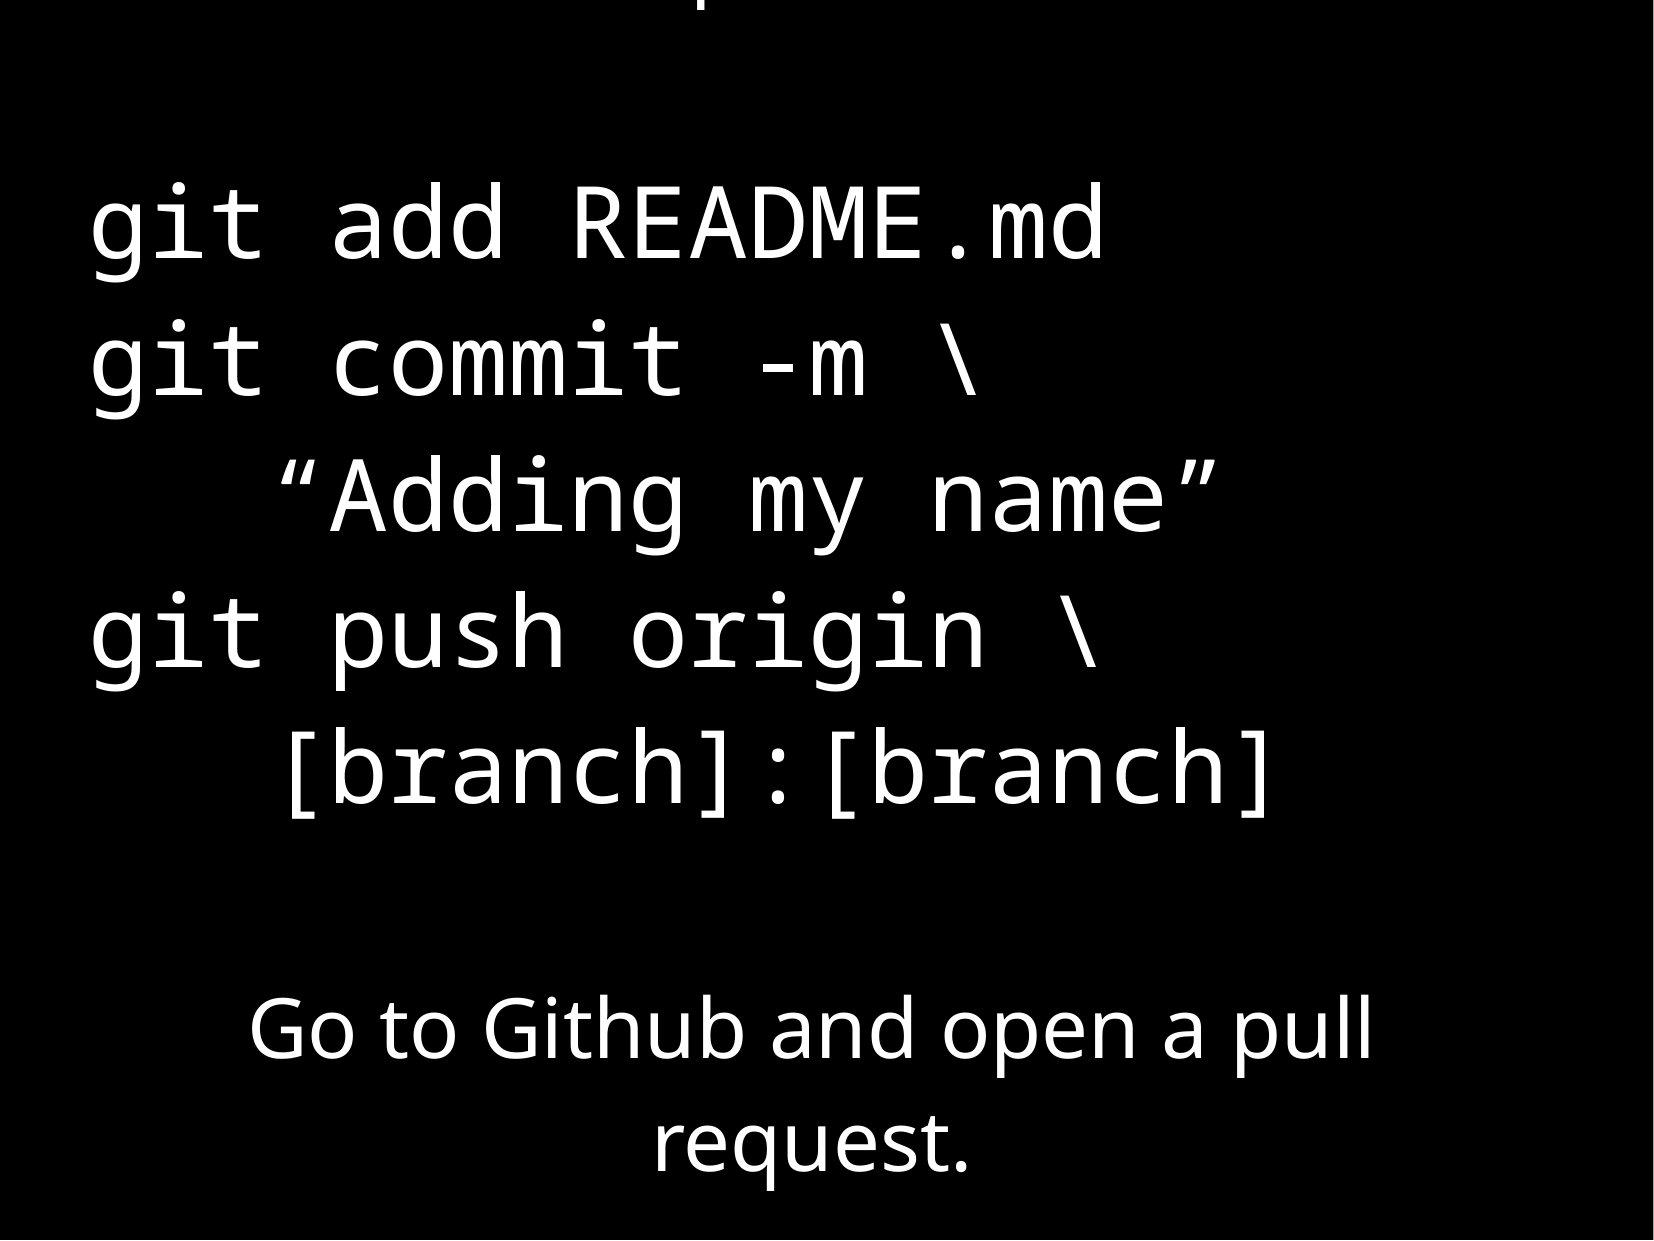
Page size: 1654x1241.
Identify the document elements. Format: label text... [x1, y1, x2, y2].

subtitle Fetch a repo from Github: git add README.md git commit -m \ “Adding my name” git push origin \ [branch]:[branch] Go to Github and open a pull request. [88, 87, 1536, 1011]
